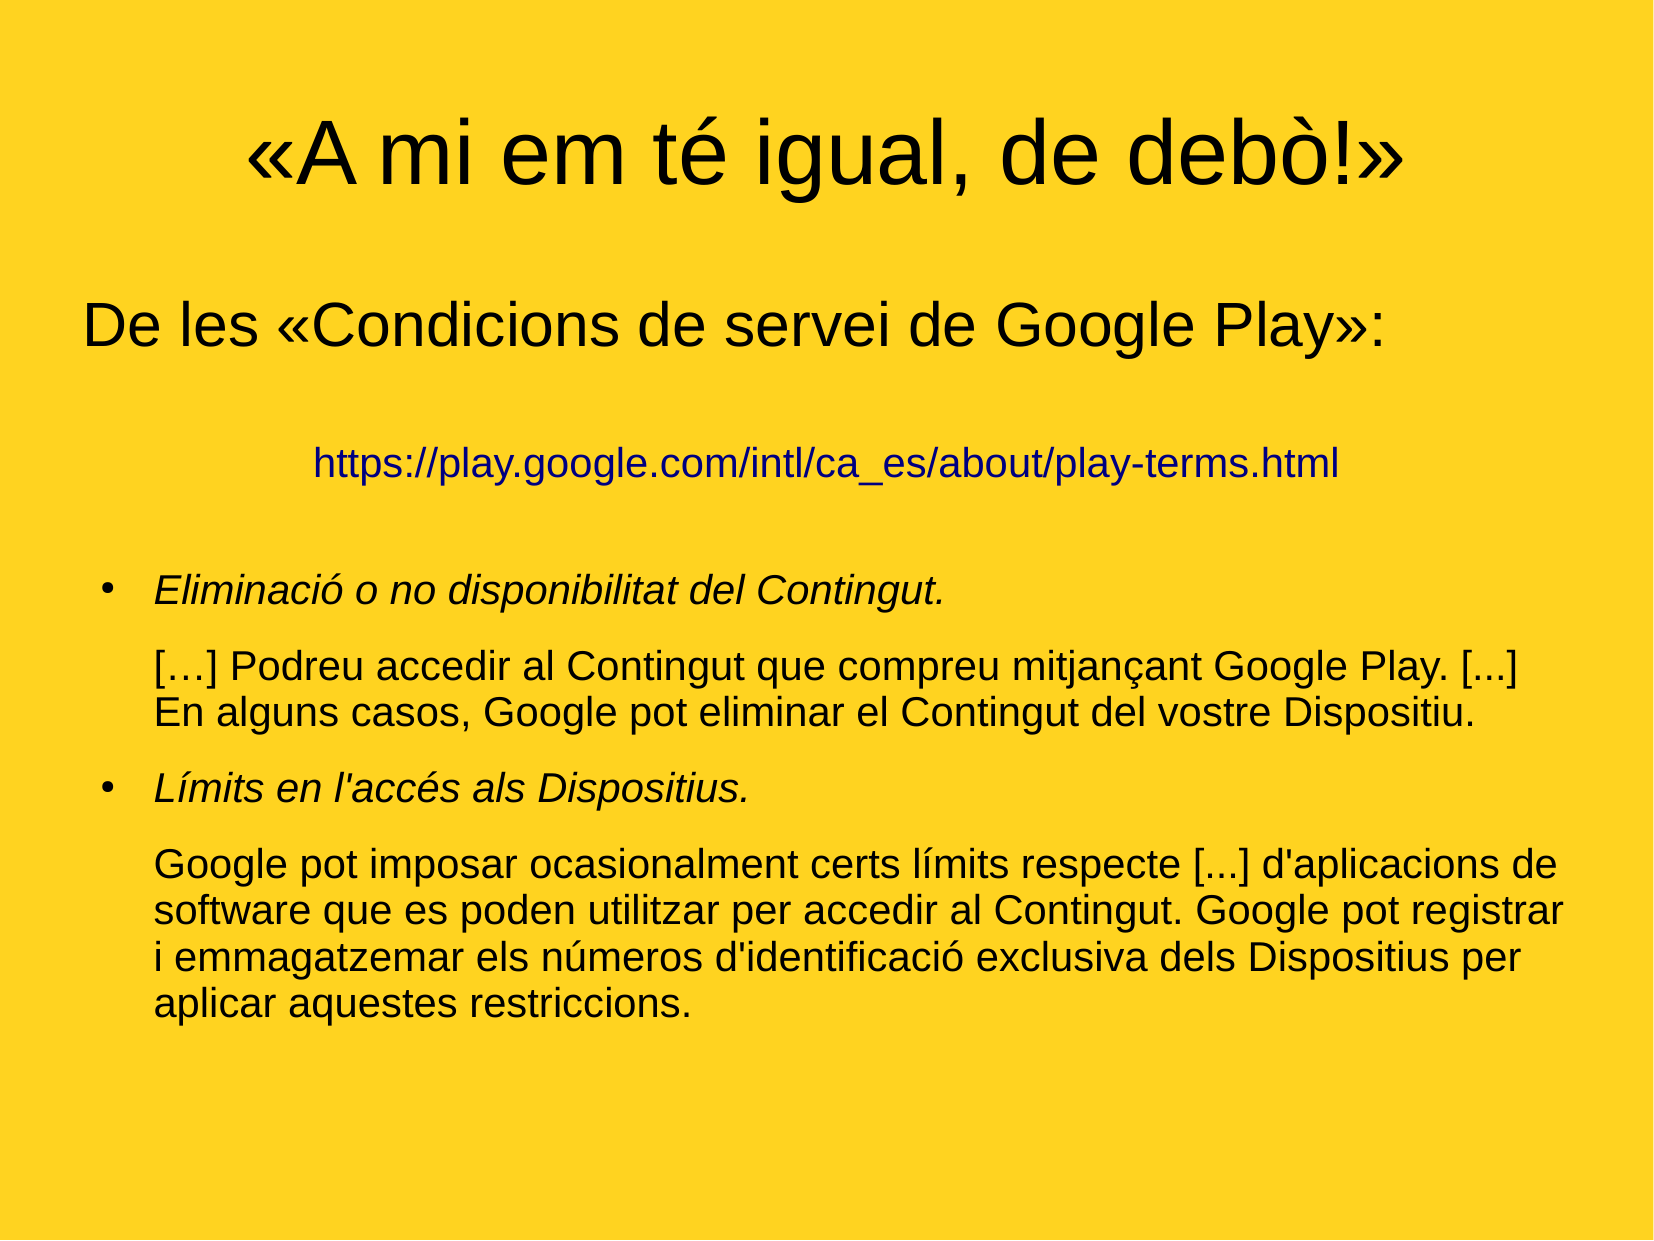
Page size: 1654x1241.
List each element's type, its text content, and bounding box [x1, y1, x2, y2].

title «A mi em té igual, de debò!» [82, 49, 1571, 257]
list De les «Condicions de servei de Google Play»: https://play.google.com/intl/ca_es/about/play-terms.html Eliminació o no disponibilitat del Contingut. […] Podreu accedir al Contingut que compreu mitjançant Google Play. [...] En alguns casos, Google pot eliminar el Contingut del vostre Dispositiu. Límits en l'accés als Dispositius. Google pot imposar ocasionalment certs límits respecte [...] d'aplicacions de software que es poden utilitzar per accedir al Contingut. Google pot registrar i emmagatzemar els números d'identificació exclusiva dels Dispositius per aplicar aquestes restriccions. [82, 290, 1571, 1111]
